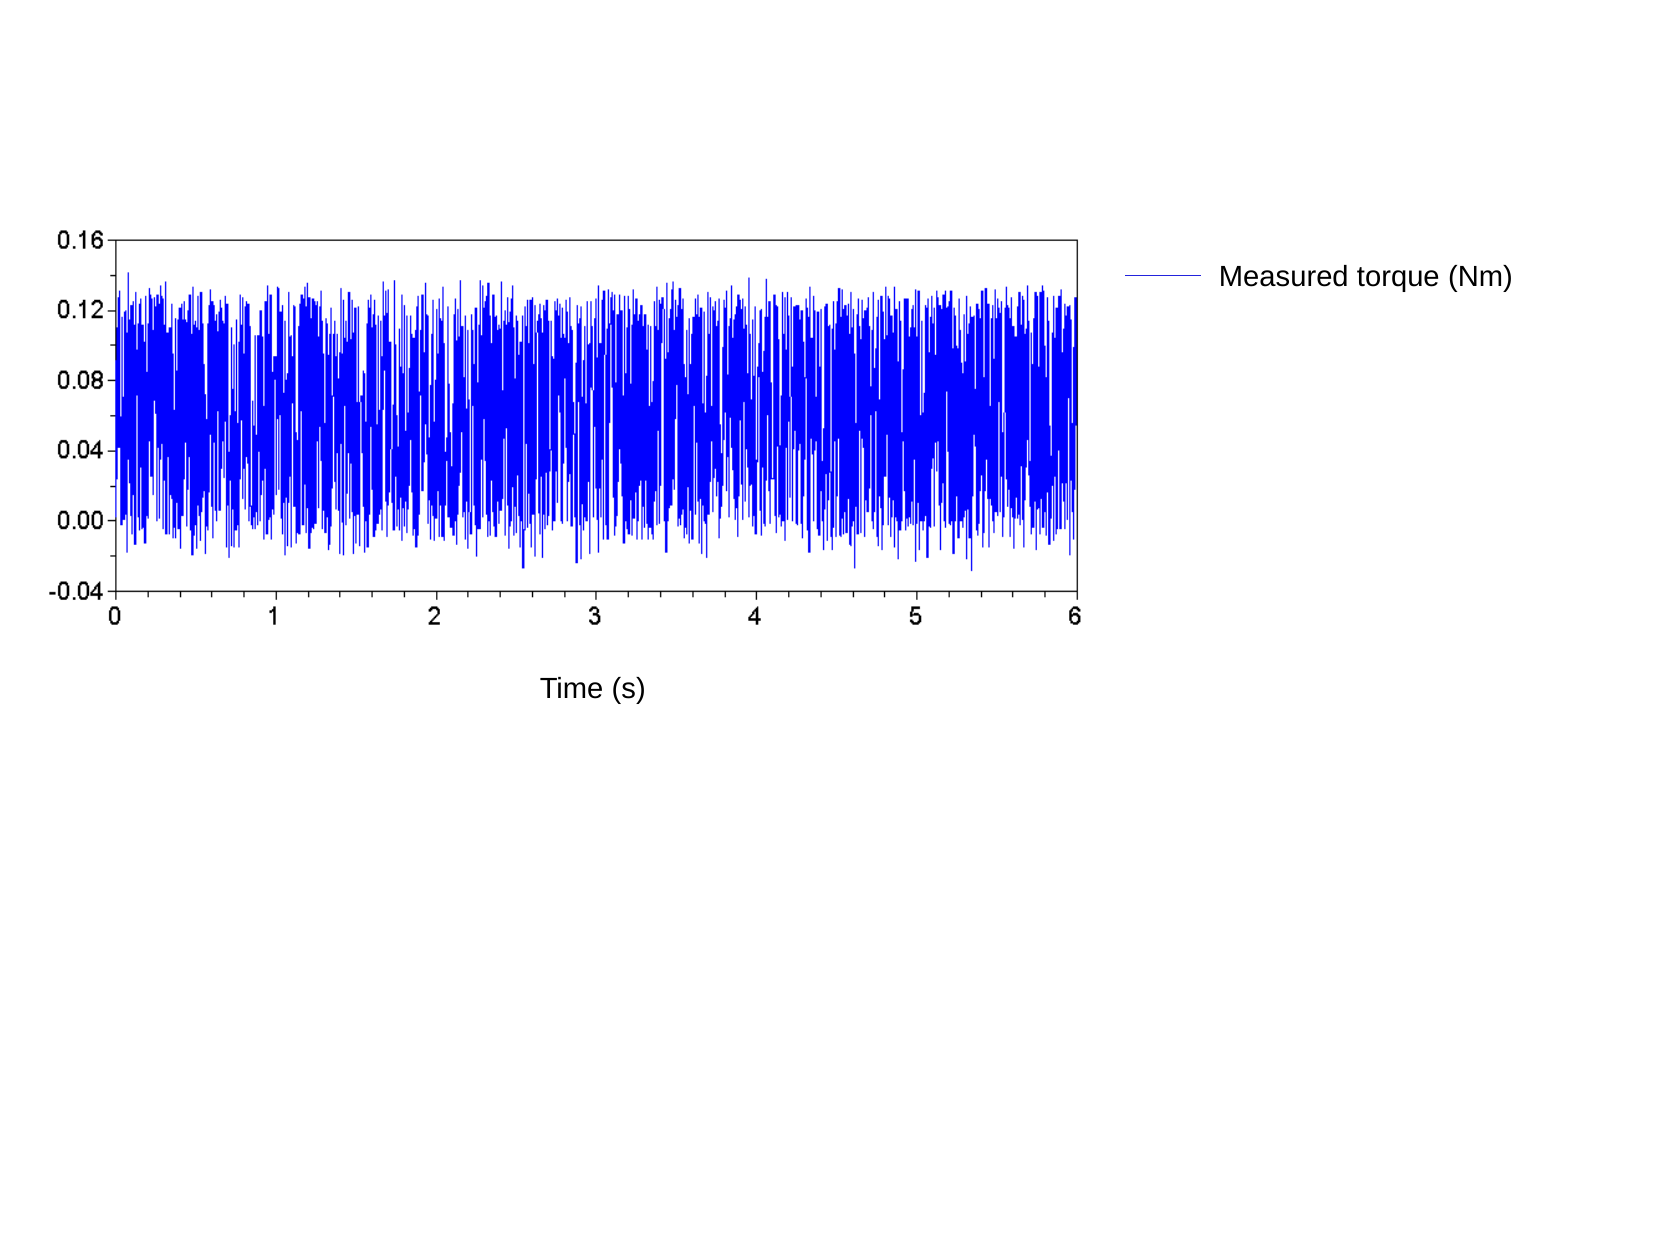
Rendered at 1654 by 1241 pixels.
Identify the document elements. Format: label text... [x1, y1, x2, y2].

picture [37, 224, 1088, 638]
text_box Measured torque (Nm) [1204, 252, 1564, 301]
text_box Time (s) [525, 664, 788, 713]
